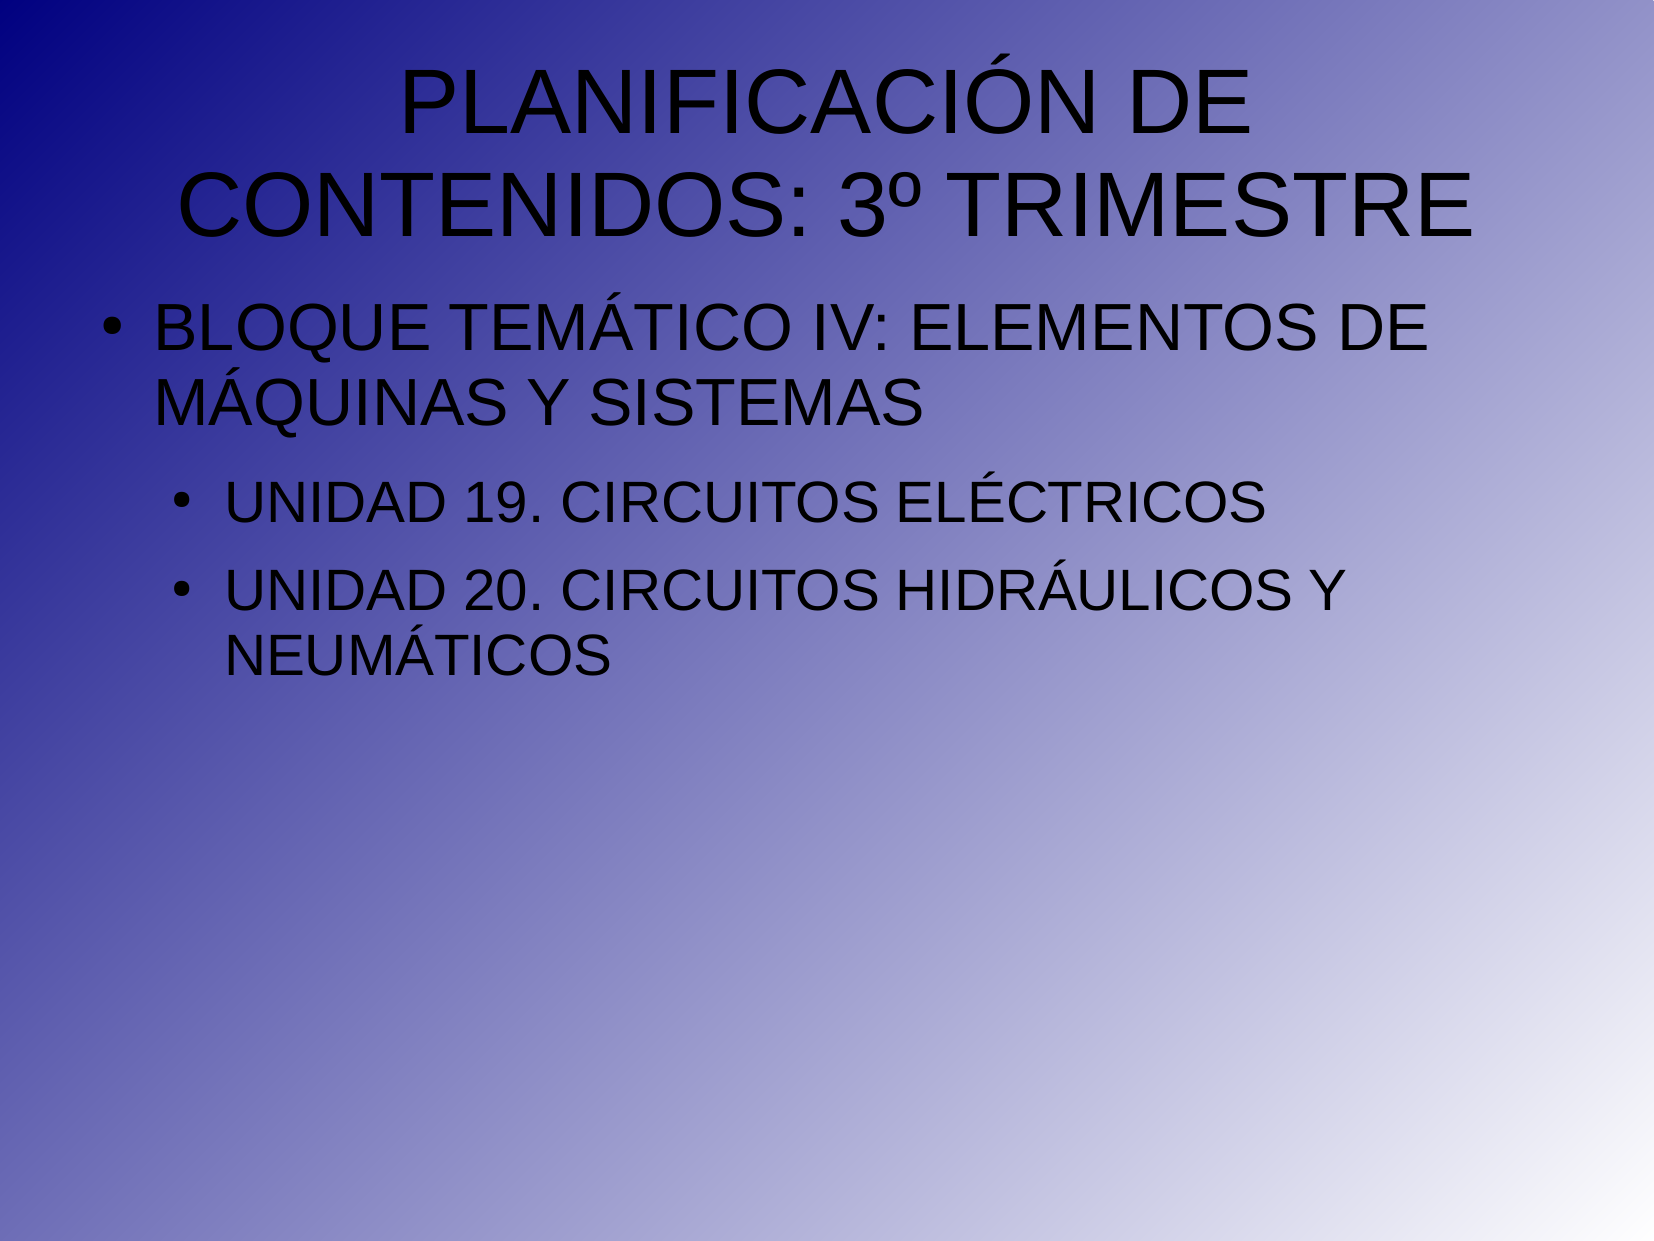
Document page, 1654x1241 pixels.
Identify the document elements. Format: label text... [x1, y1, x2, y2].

title PLANIFICACIÓN DE CONTENIDOS: 3º TRIMESTRE [82, 50, 1571, 256]
list BLOQUE TEMÁTICO IV: ELEMENTOS DE MÁQUINAS Y SISTEMAS UNIDAD 19. CIRCUITOS ELÉCTRICOS UNIDAD 20. CIRCUITOS HIDRÁULICOS Y NEUMÁTICOS [82, 290, 1571, 1109]
